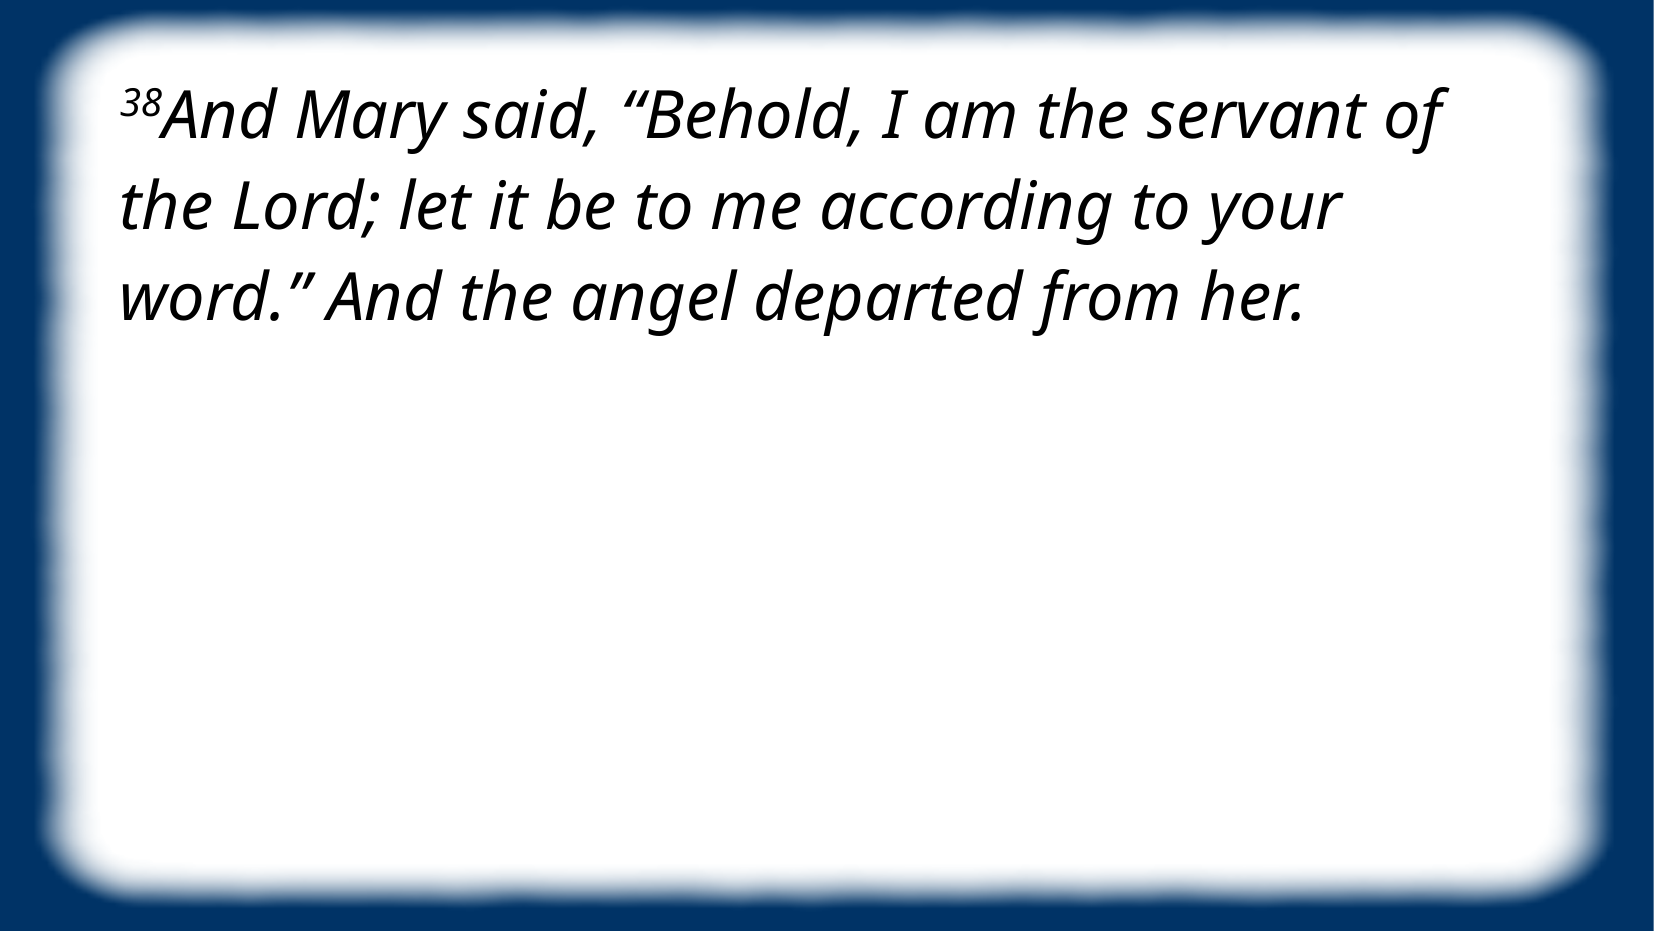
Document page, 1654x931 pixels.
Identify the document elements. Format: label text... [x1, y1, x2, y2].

picture [0, 0, 1654, 931]
text_box 38And Mary said, “Behold, I am the servant of the Lord; let it be to me according to your word.” And the angel departed from her. [105, 60, 1561, 376]
